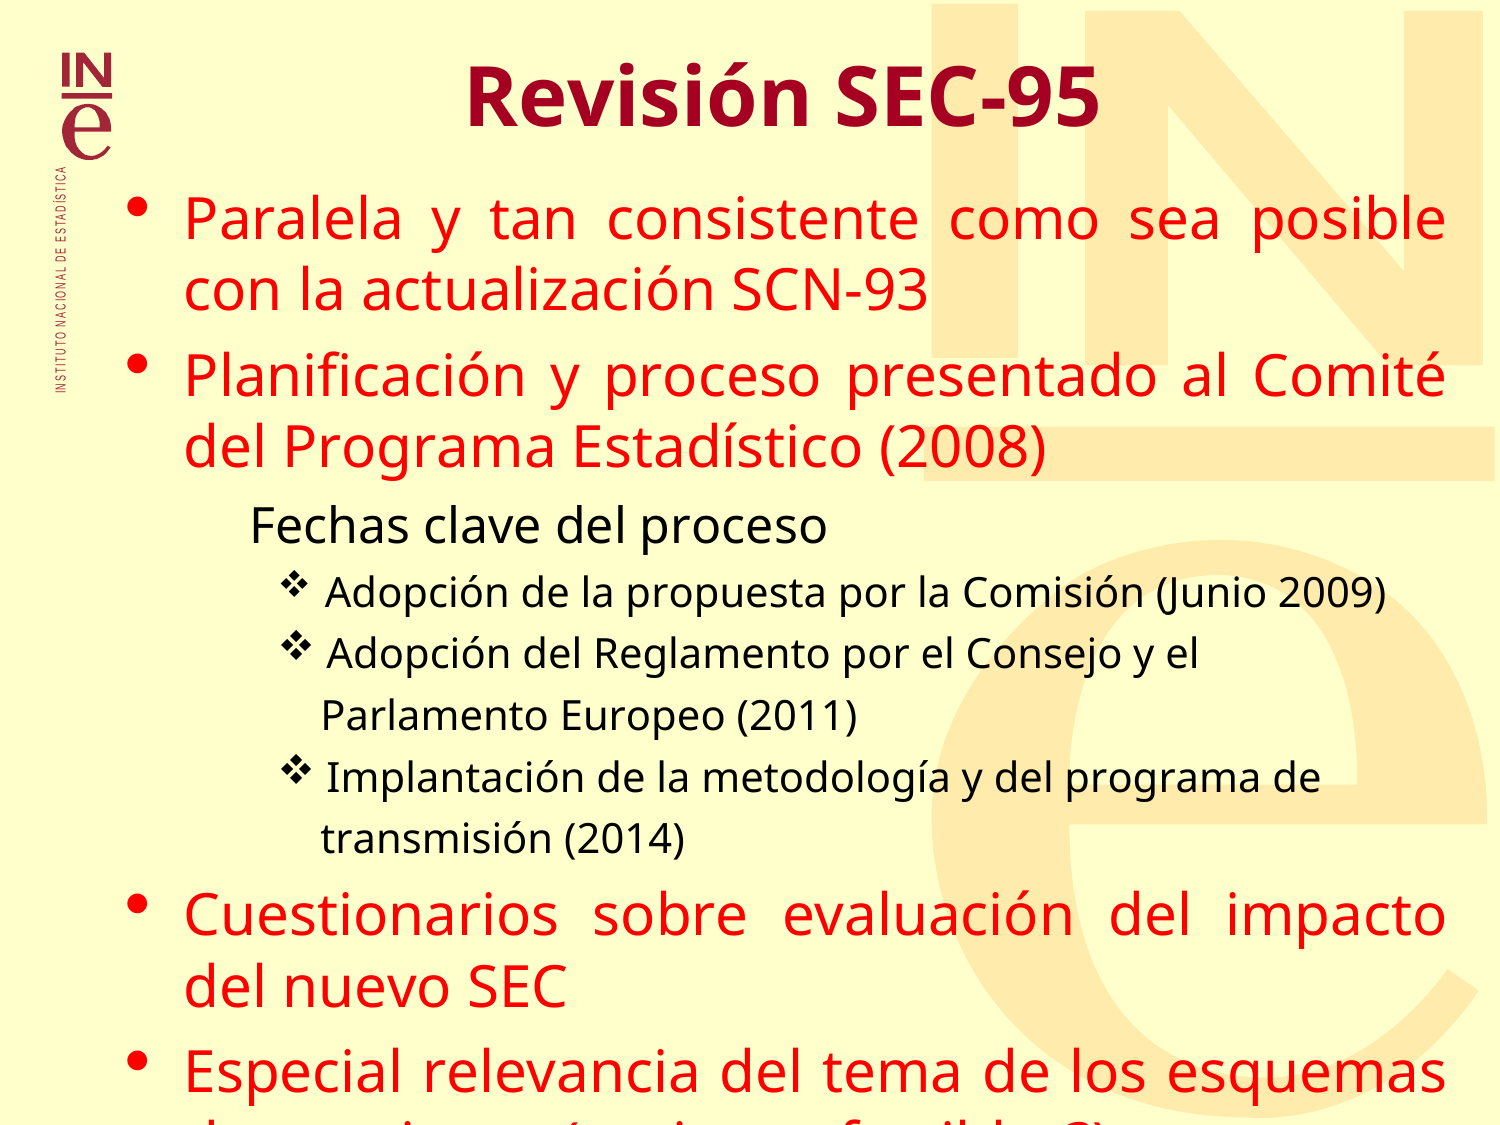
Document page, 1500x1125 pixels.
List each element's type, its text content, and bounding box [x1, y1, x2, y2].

list Paralela y tan consistente como sea posible con la actualización SCN-93 Planificación y proceso presentado al Comité del Programa Estadístico (2008) Fechas clave del proceso Adopción de la propuesta por la Comisión (Junio 2009) Adopción del Reglamento por el Consejo y el Parlamento Europeo (2011) Implantación de la metodología y del programa de transmisión (2014) Cuestionarios sobre evaluación del impacto del nuevo SEC Especial relevancia del tema de los esquemas de pensiones (registros factibles?) [112, 174, 1463, 1081]
title Revisión SEC-95 [137, 0, 1413, 174]
